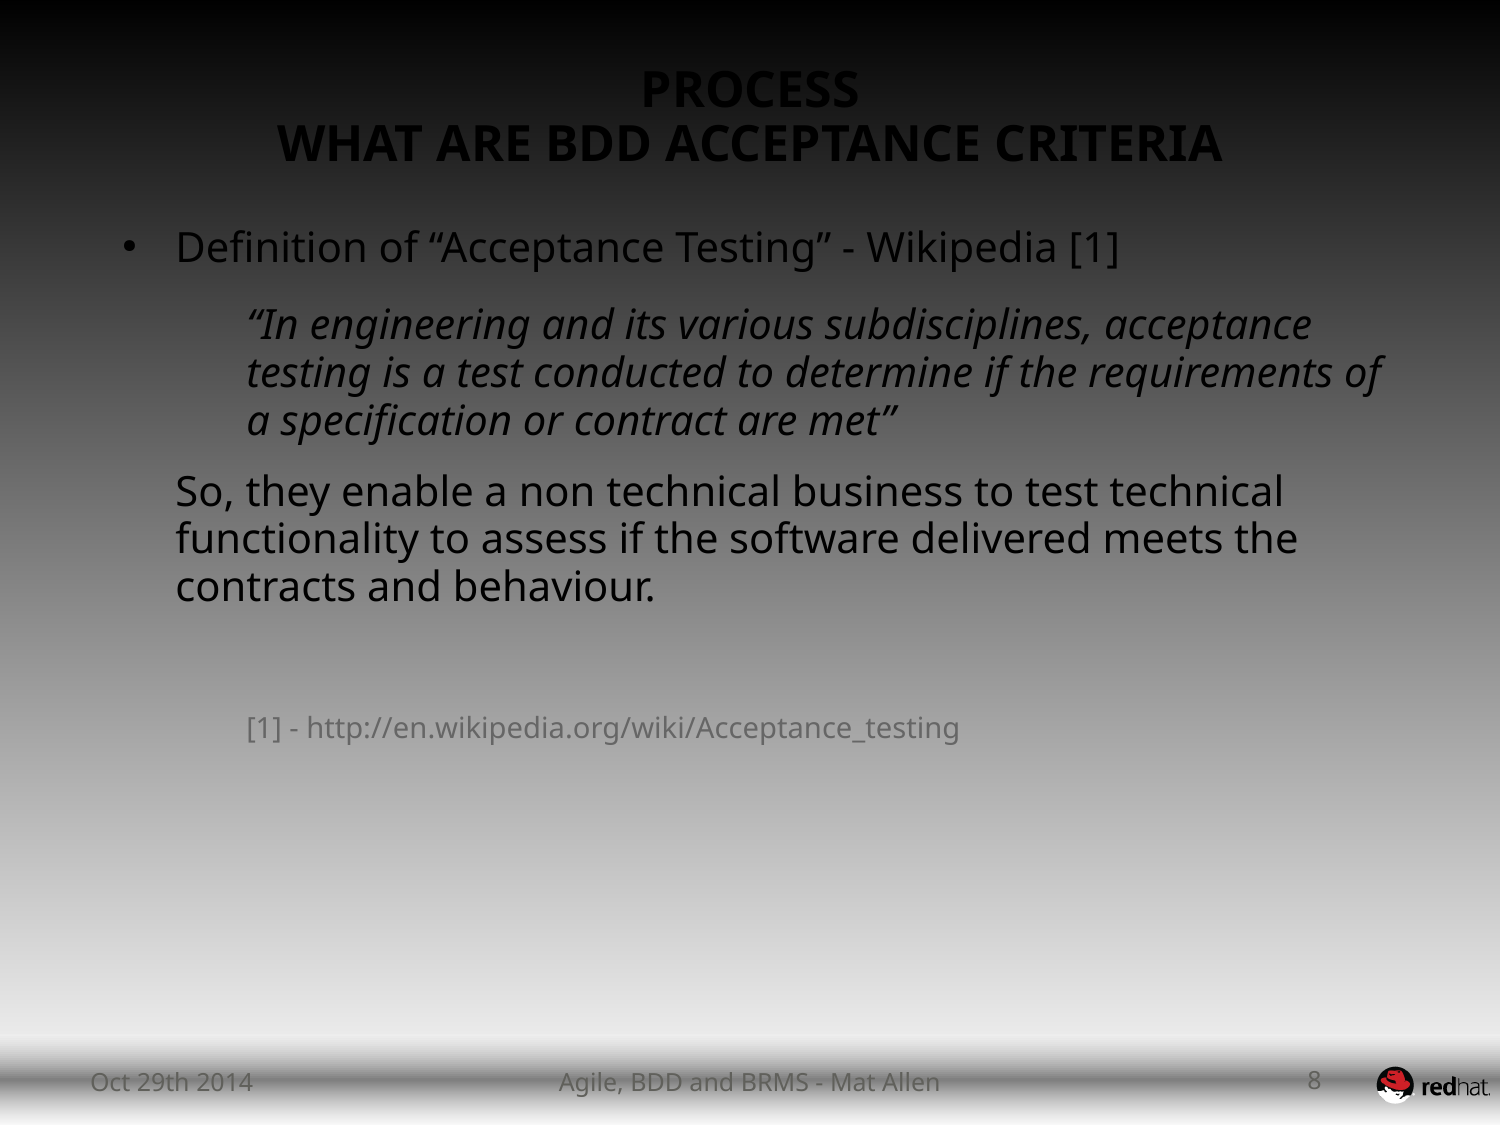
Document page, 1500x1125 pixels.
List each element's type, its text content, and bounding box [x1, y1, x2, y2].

slide_number <number> [1074, 1051, 1337, 1112]
slide_number Oct 29th 2014 [75, 1051, 425, 1112]
footer Agile, BDD and BRMS - Mat Allen [512, 1051, 988, 1112]
list Definition of “Acceptance Testing” - Wikipedia [1] “In engineering and its various subdisciplines, acceptance testing is a test conducted to determine if the requirements of a specification or contract are met” So, they enable a non technical business to test technical functionality to assess if the software delivered meets the contracts and behaviour. [1] - http://en.wikipedia.org/wiki/Acceptance_testing [74, 209, 1425, 1012]
title Process What are BDD Acceptance Criteria [75, 22, 1426, 188]
picture [1364, 1057, 1500, 1110]
